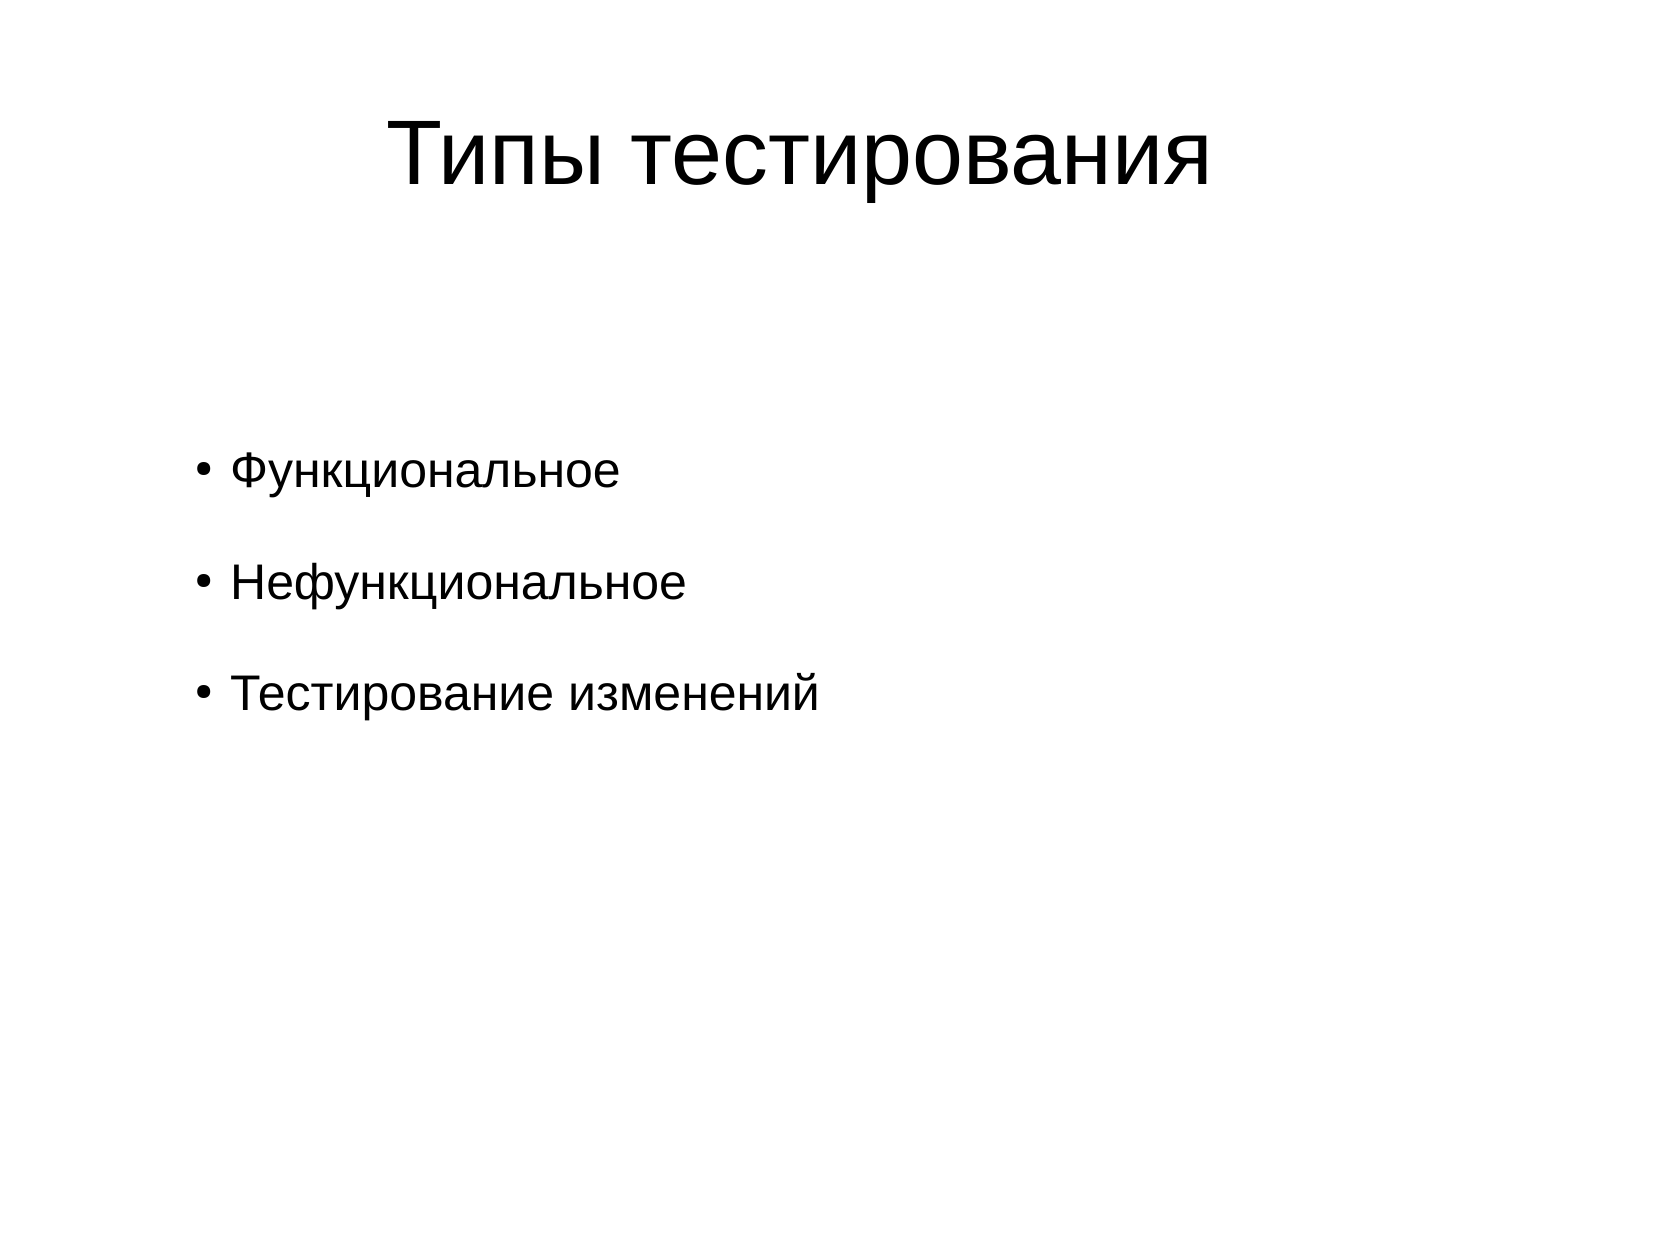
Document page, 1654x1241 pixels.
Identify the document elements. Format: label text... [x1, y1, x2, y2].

text_box Функциональное Нефункциональное Тестирование изменений [180, 435, 836, 729]
subtitle [135, 290, 1591, 1010]
title Типы тестирования [30, 49, 1571, 257]
